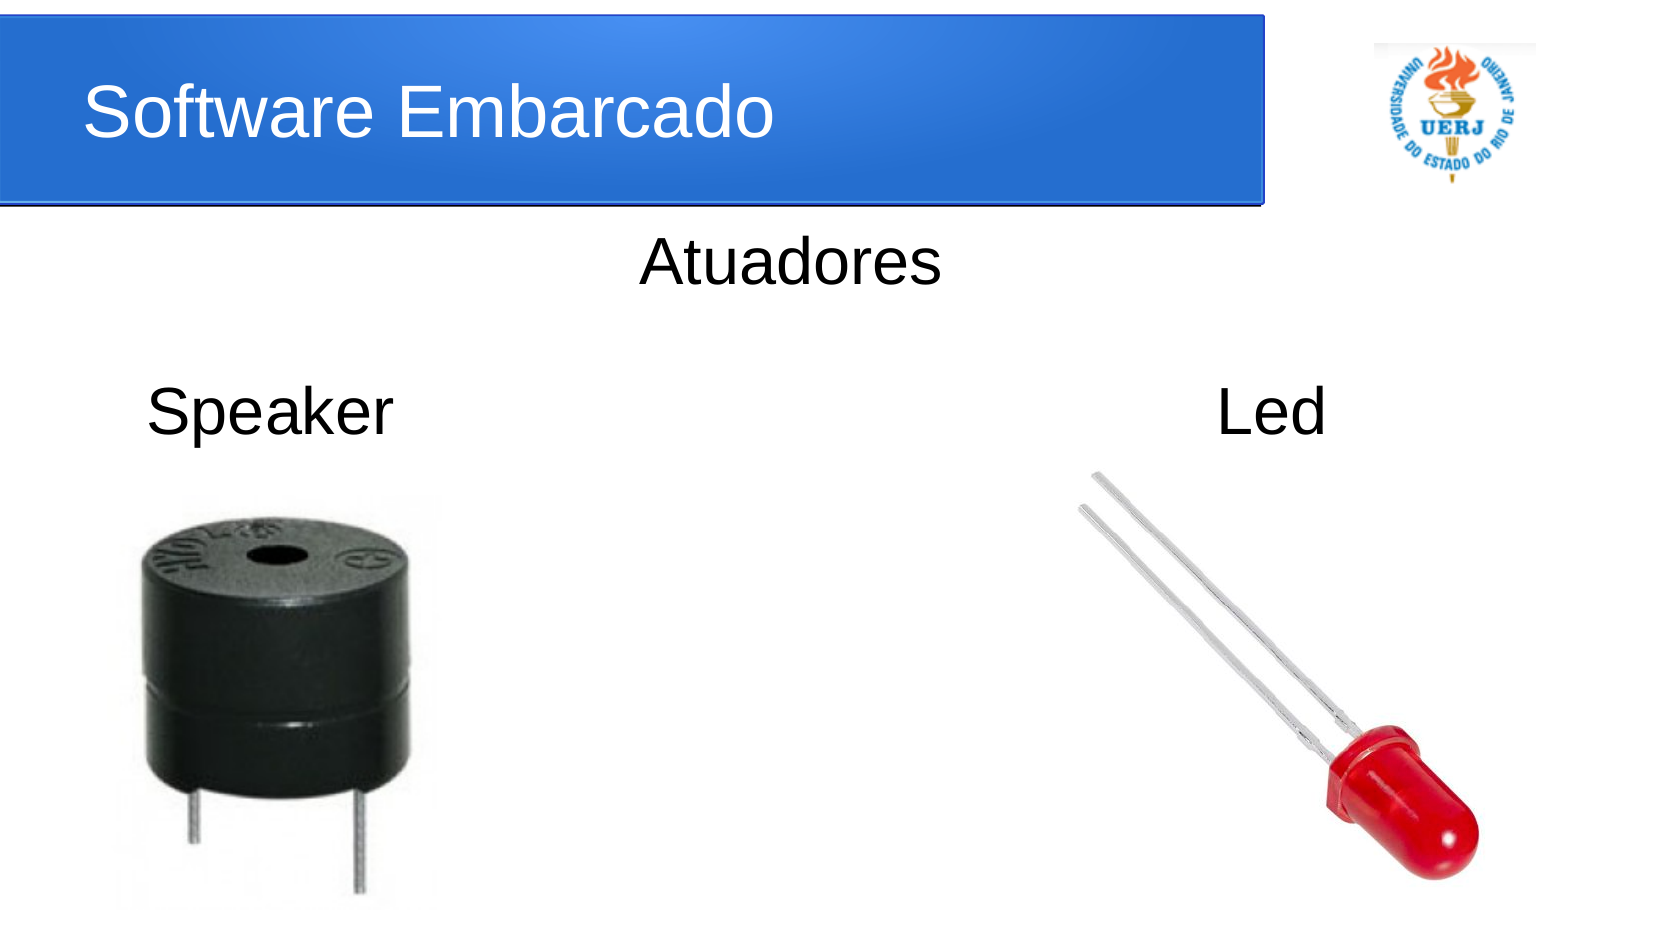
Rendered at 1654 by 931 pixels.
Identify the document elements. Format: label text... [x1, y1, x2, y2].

subtitle Atuadores Speaker Led [35, 224, 1548, 839]
title Software Embarcado [82, 35, 1235, 189]
picture [1374, 43, 1536, 190]
picture [70, 495, 485, 910]
picture [1058, 839, 1494, 898]
